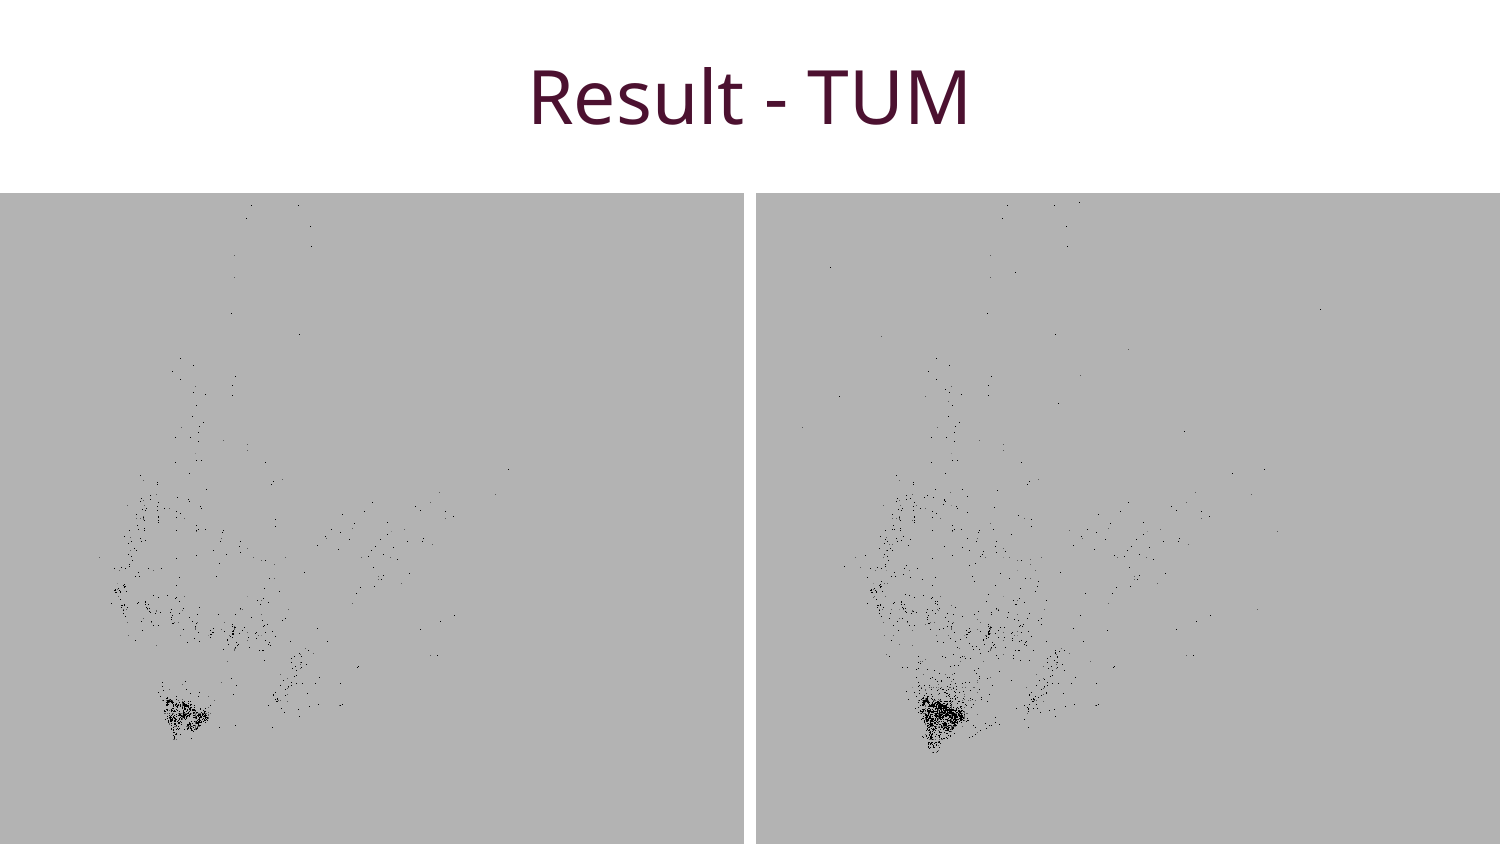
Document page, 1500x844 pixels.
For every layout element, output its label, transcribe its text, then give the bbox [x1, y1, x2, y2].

title Result - TUM [51, 34, 1449, 137]
picture [756, 193, 1500, 844]
picture [0, 193, 744, 844]
